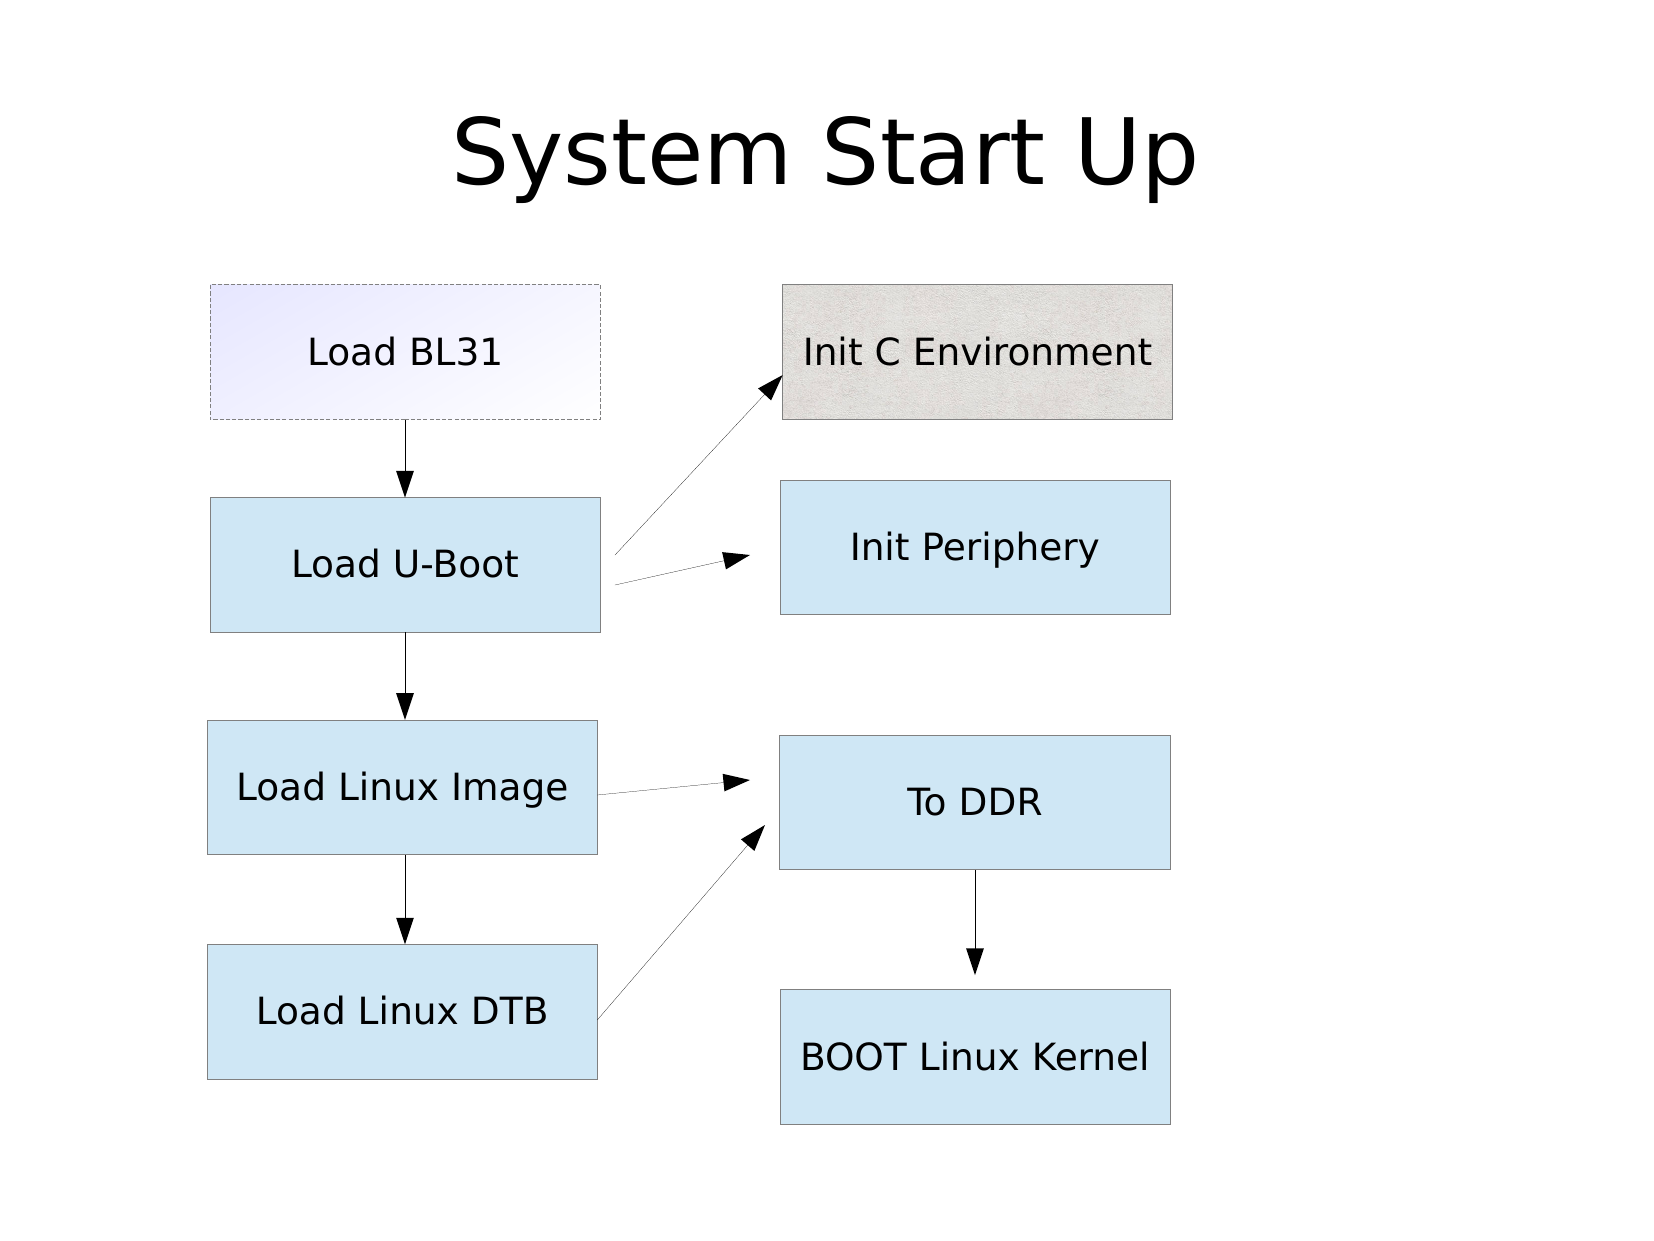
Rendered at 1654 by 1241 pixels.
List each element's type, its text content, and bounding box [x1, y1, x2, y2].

text_box Load Linux DTB [207, 944, 598, 1080]
text_box Load Linux Image [207, 720, 598, 855]
text_box Init Periphery [780, 480, 1171, 615]
text_box Load BL31 [210, 284, 601, 420]
text_box BOOT Linux Kernel [780, 989, 1171, 1125]
text_box Load U-Boot [210, 497, 601, 633]
text_box Init C Environment [782, 284, 1173, 420]
title System Start Up [82, 49, 1571, 257]
text_box To DDR [779, 735, 1171, 870]
